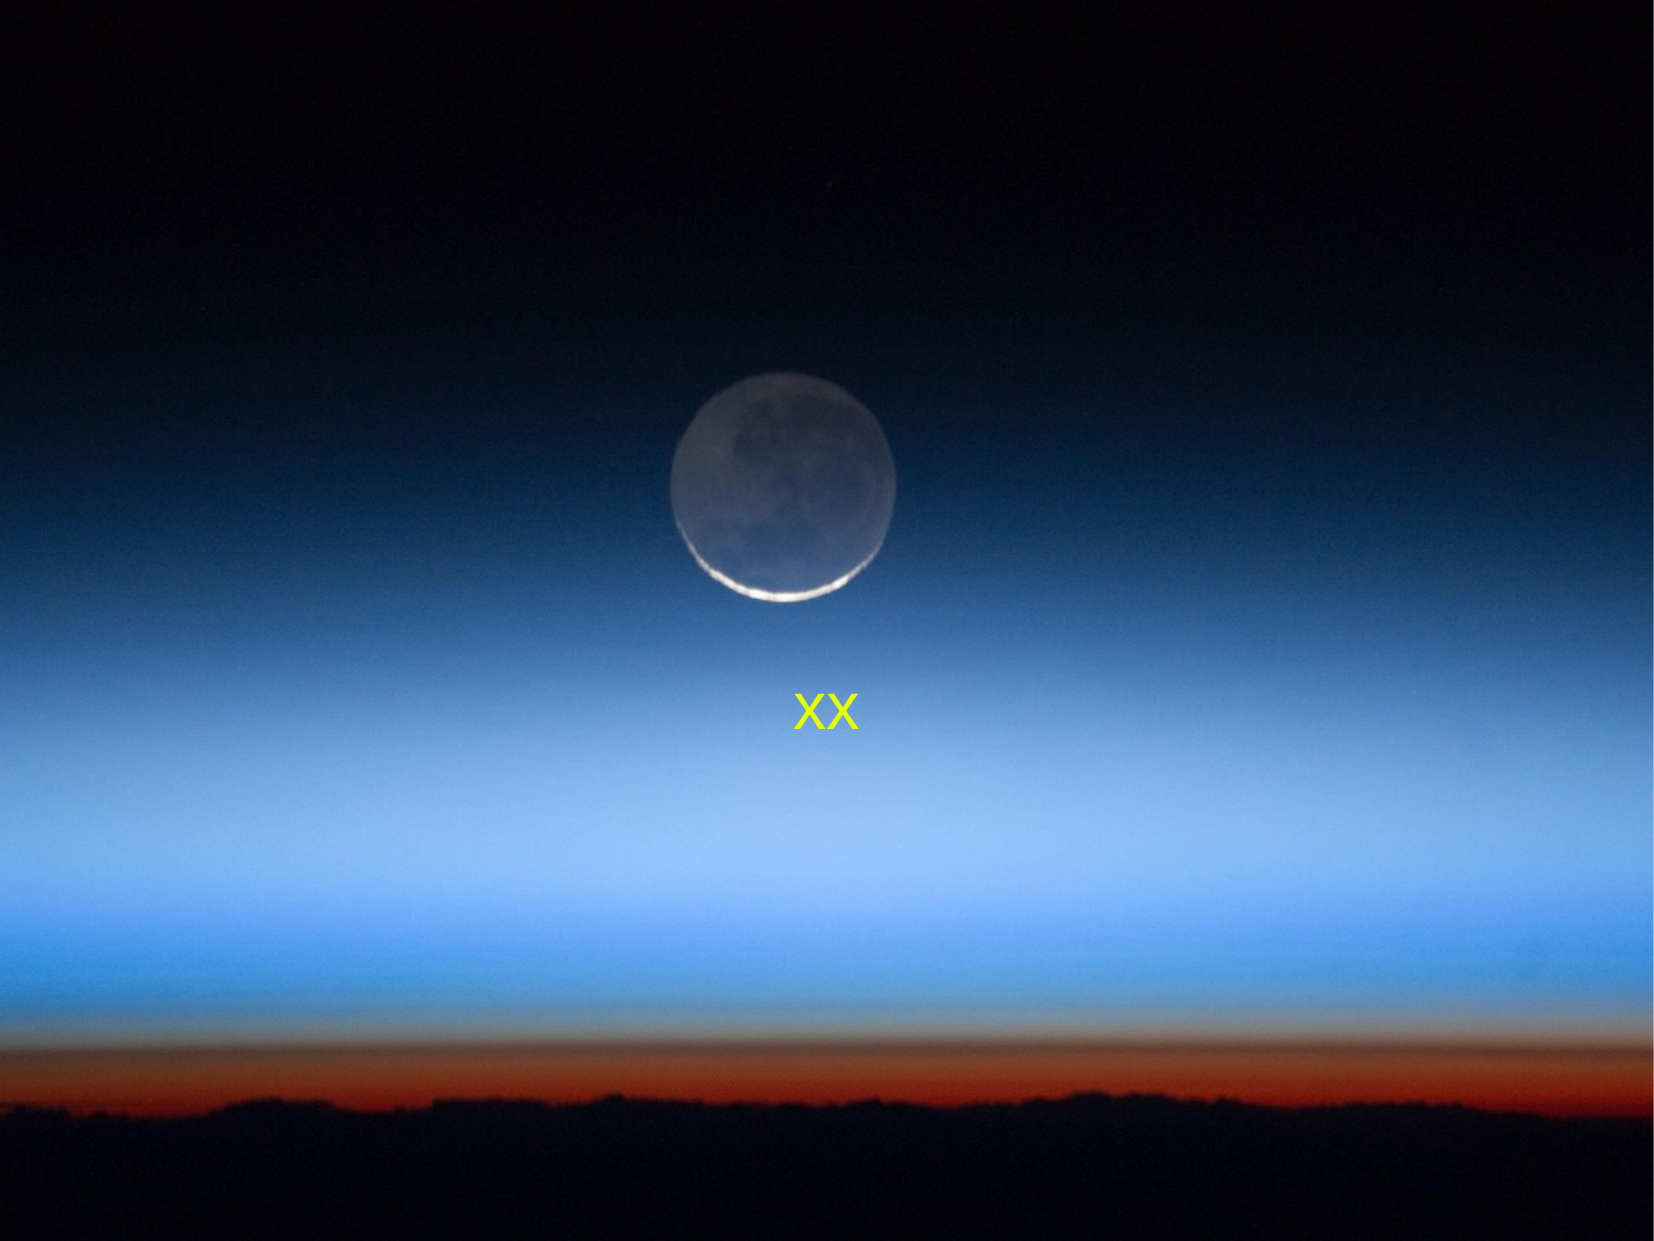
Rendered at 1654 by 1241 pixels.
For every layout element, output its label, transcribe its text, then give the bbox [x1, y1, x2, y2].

picture [0, 0, 1654, 1241]
subtitle xx [82, 355, 1571, 1058]
